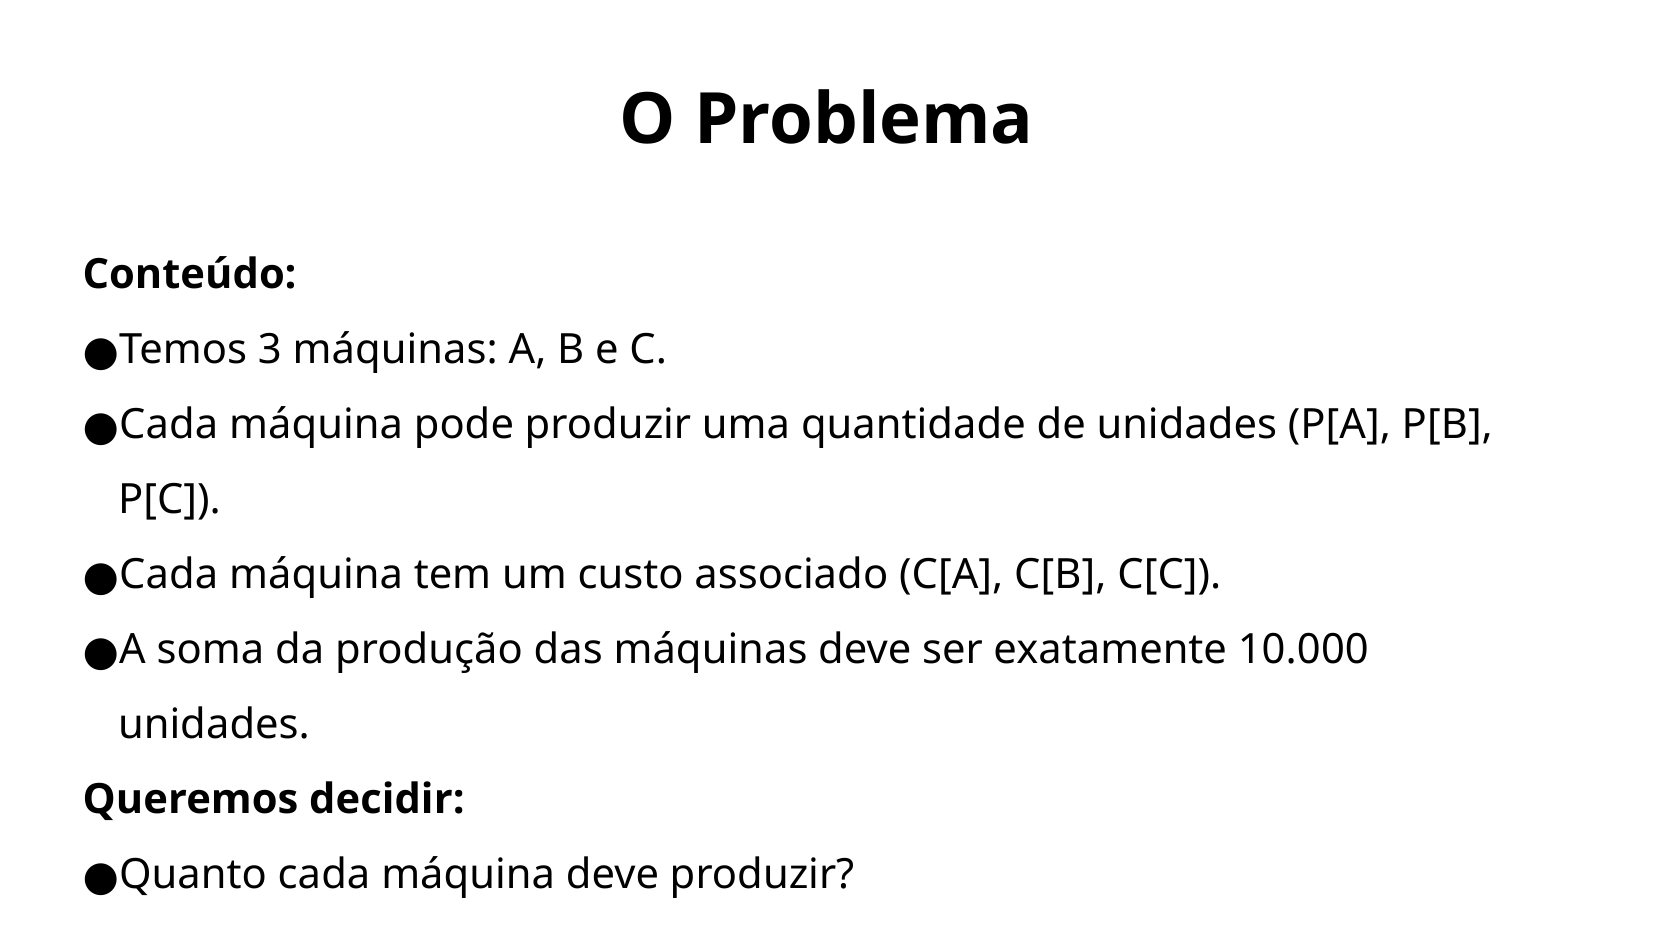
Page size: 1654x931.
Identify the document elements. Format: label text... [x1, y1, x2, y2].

text_box O Problema [82, 37, 1571, 193]
text_box Conteúdo: Temos 3 máquinas: A, B e C. Cada máquina pode produzir uma quantidade de unidades (P[A], P[B], P[C]). Cada máquina tem um custo associado (C[A], C[B], C[C]). A soma da produção das máquinas deve ser exatamente 10.000 unidades. Queremos decidir: Quanto cada máquina deve produzir? Qual será o custo total mínimo? [82, 221, 1571, 812]
